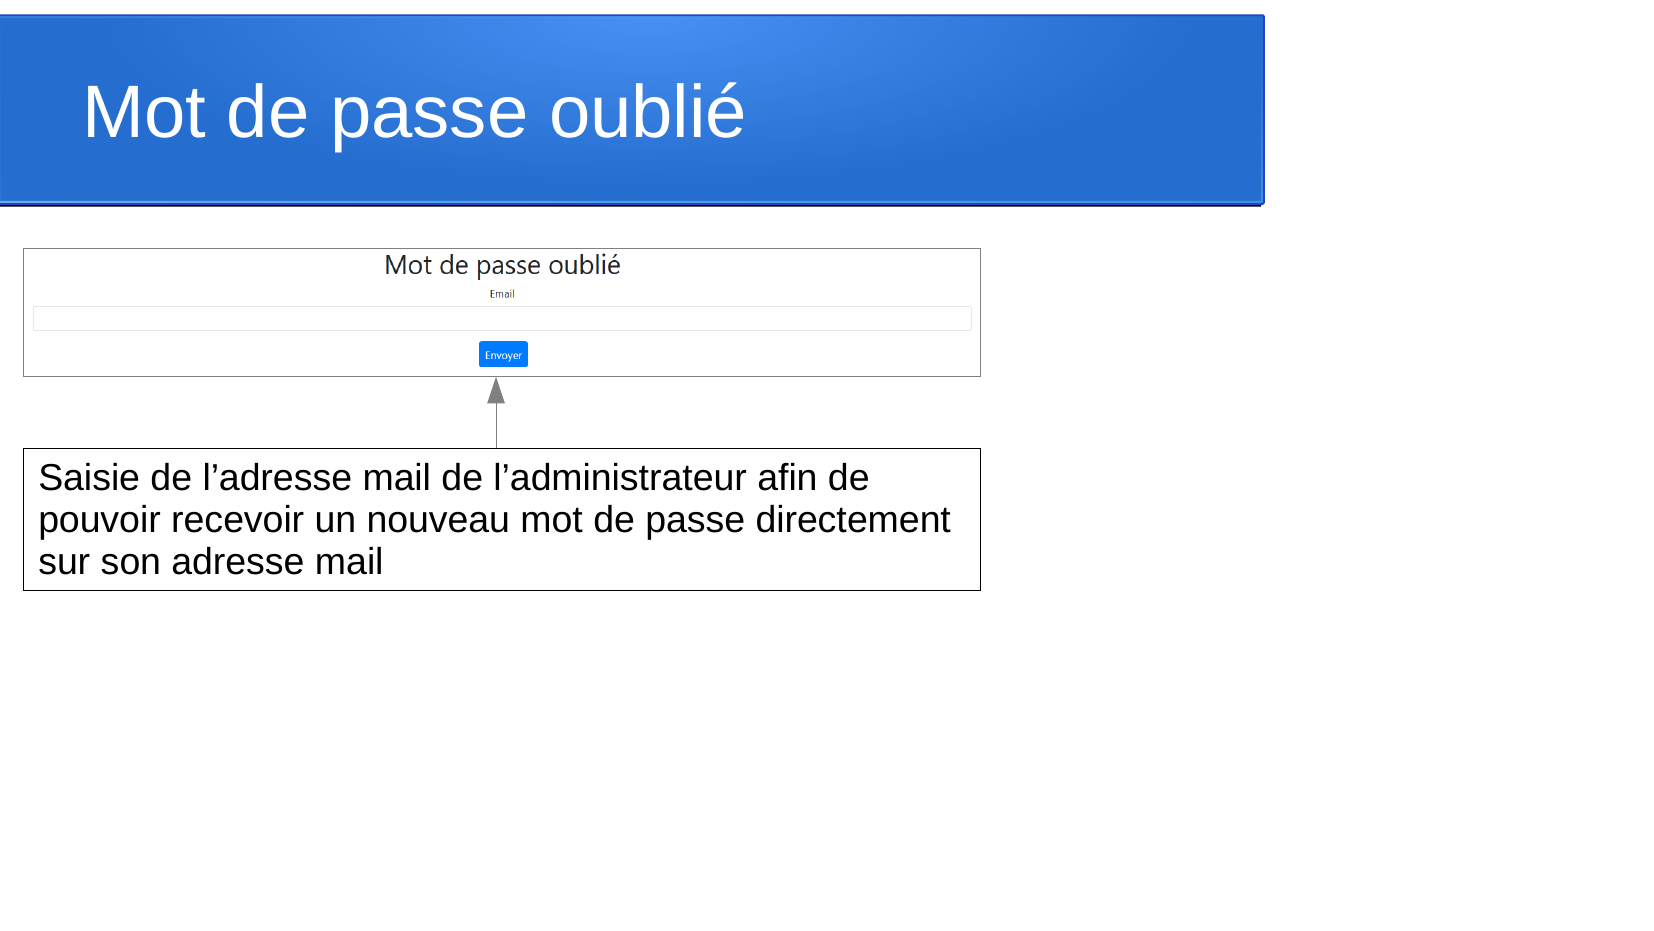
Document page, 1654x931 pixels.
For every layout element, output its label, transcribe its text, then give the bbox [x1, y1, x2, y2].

text_box Saisie de l’adresse mail de l’administrateur afin de pouvoir recevoir un nouveau mot de passe directement sur son adresse mail [23, 448, 981, 591]
picture [23, 247, 981, 377]
title Mot de passe oublié [82, 35, 1235, 189]
